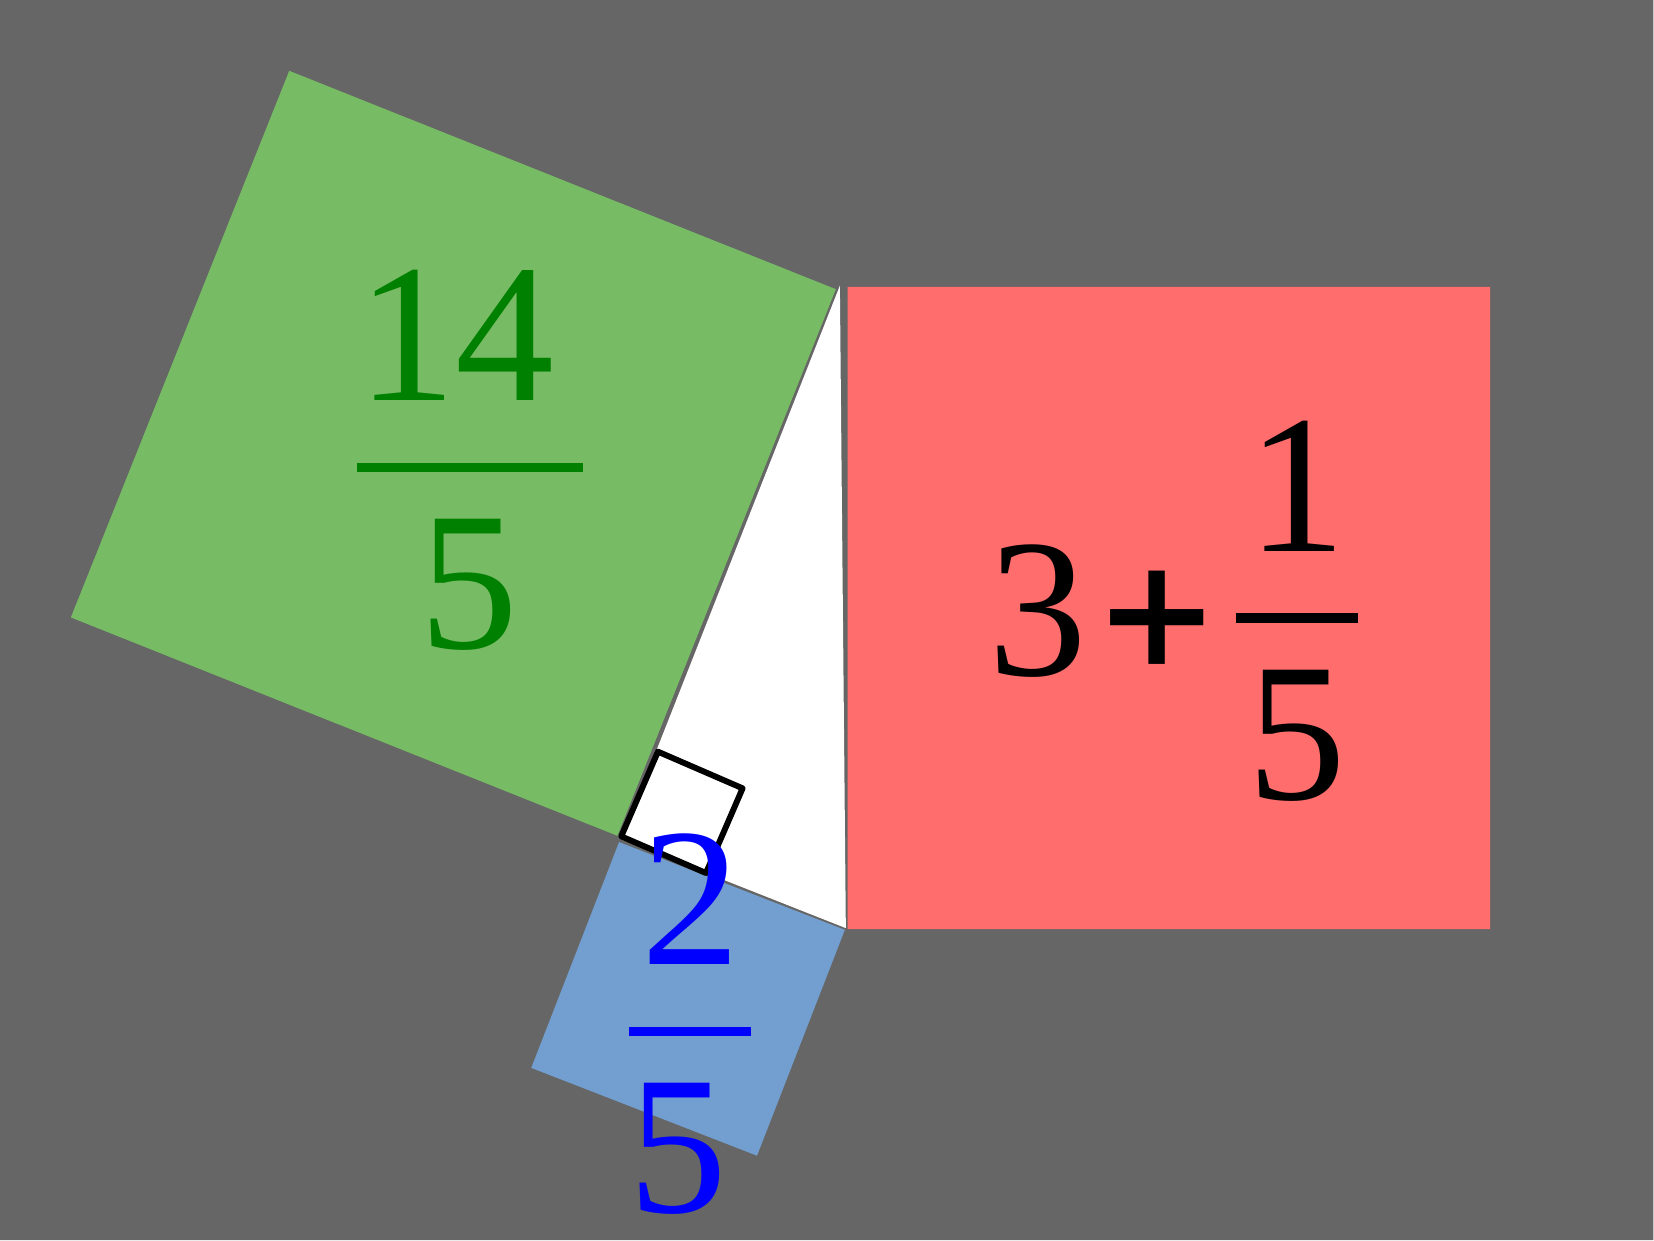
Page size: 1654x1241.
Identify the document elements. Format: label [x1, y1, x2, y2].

chart [566, 791, 804, 1241]
text_box [645, 757, 738, 791]
chart [295, 227, 635, 697]
chart [938, 377, 1418, 848]
text_box [0, 0, 1654, 1241]
